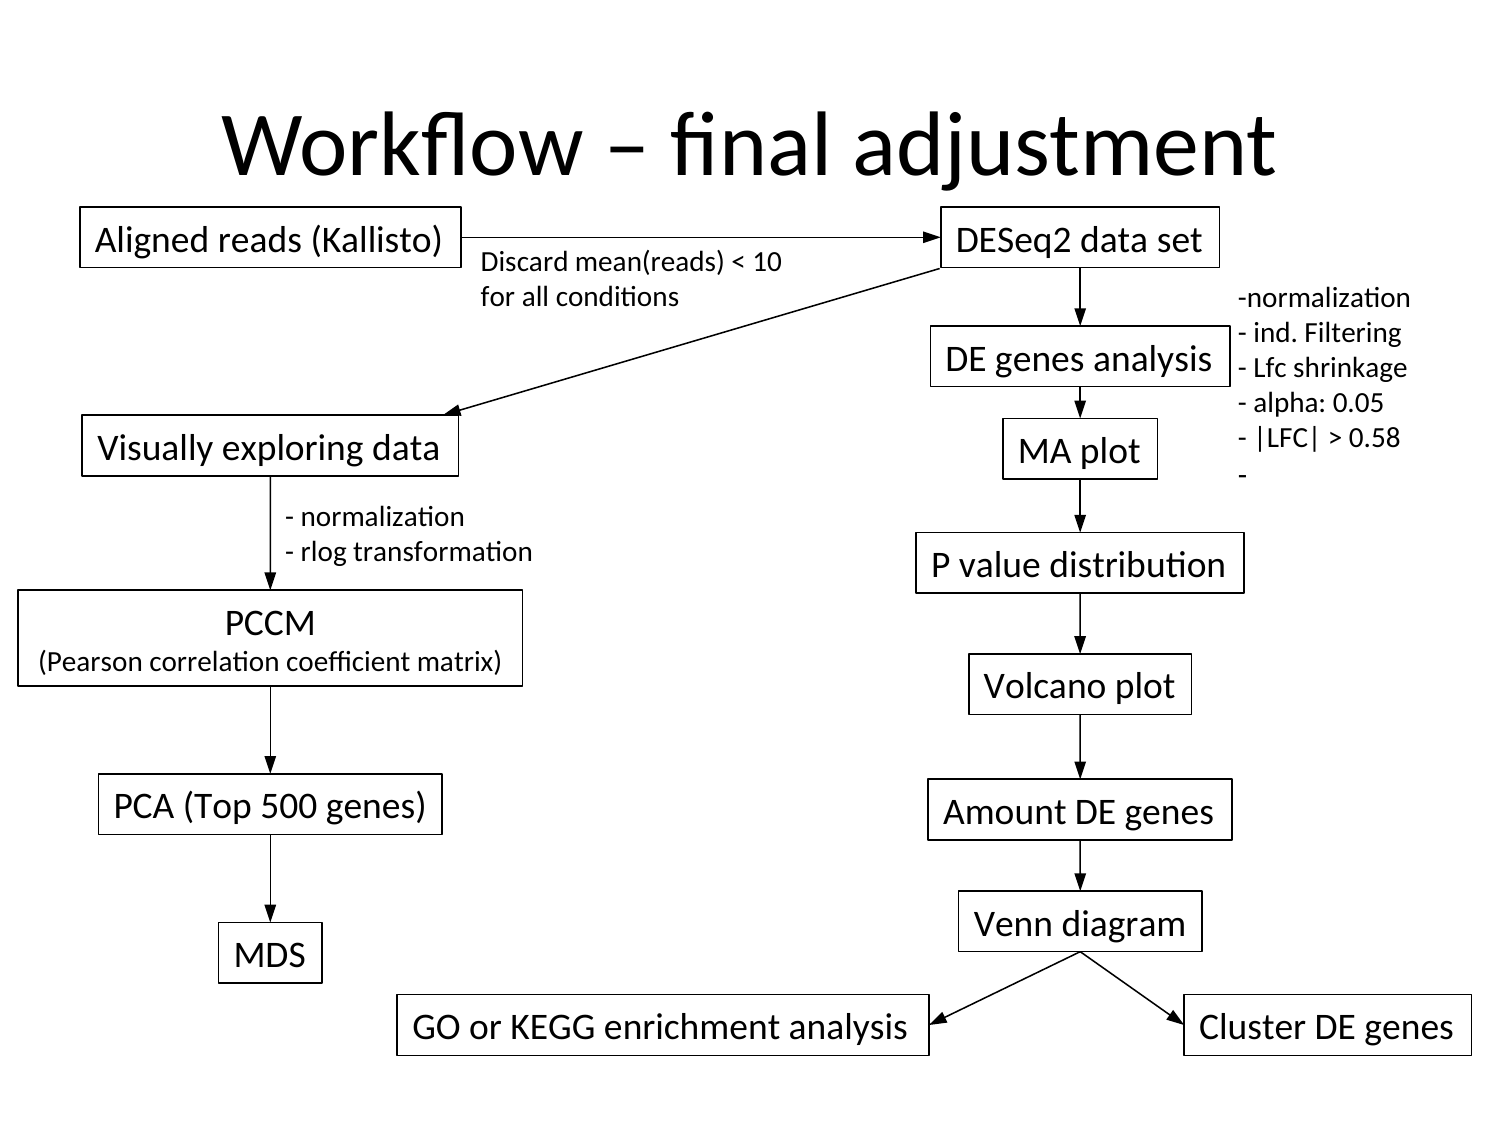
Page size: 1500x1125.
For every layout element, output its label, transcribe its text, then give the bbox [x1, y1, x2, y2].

text_box P value distribution [916, 532, 1245, 594]
text_box GO or KEGG enrichment analysis [397, 994, 929, 1056]
text_box Volcano plot [968, 653, 1192, 715]
text_box PCA (Top 500 genes) [98, 773, 443, 835]
text_box DE genes analysis [930, 325, 1222, 387]
text_box DESeq2 data set [940, 206, 1220, 268]
text_box PCCM (Pearson correlation coefficient matrix) [18, 590, 523, 687]
text_box -normalization - ind. Filtering - Lfc shrinkage - alpha: 0.05 - |LFC| > 0.58 [1222, 271, 1428, 499]
text_box Aligned reads (Kallisto) [79, 206, 461, 268]
text_box Discard mean(reads) < 10 for all conditions [465, 234, 807, 321]
text_box Amount DE genes [928, 779, 1233, 840]
text_box - normalization - rlog transformation [270, 490, 550, 576]
text_box MA plot [1002, 418, 1158, 479]
title Workflow – final adjustment [75, 45, 1426, 233]
text_box MDS [218, 922, 323, 984]
text_box Cluster DE genes [1184, 994, 1472, 1056]
text_box Venn diagram [958, 891, 1202, 952]
text_box Visually exploring data [82, 415, 459, 476]
